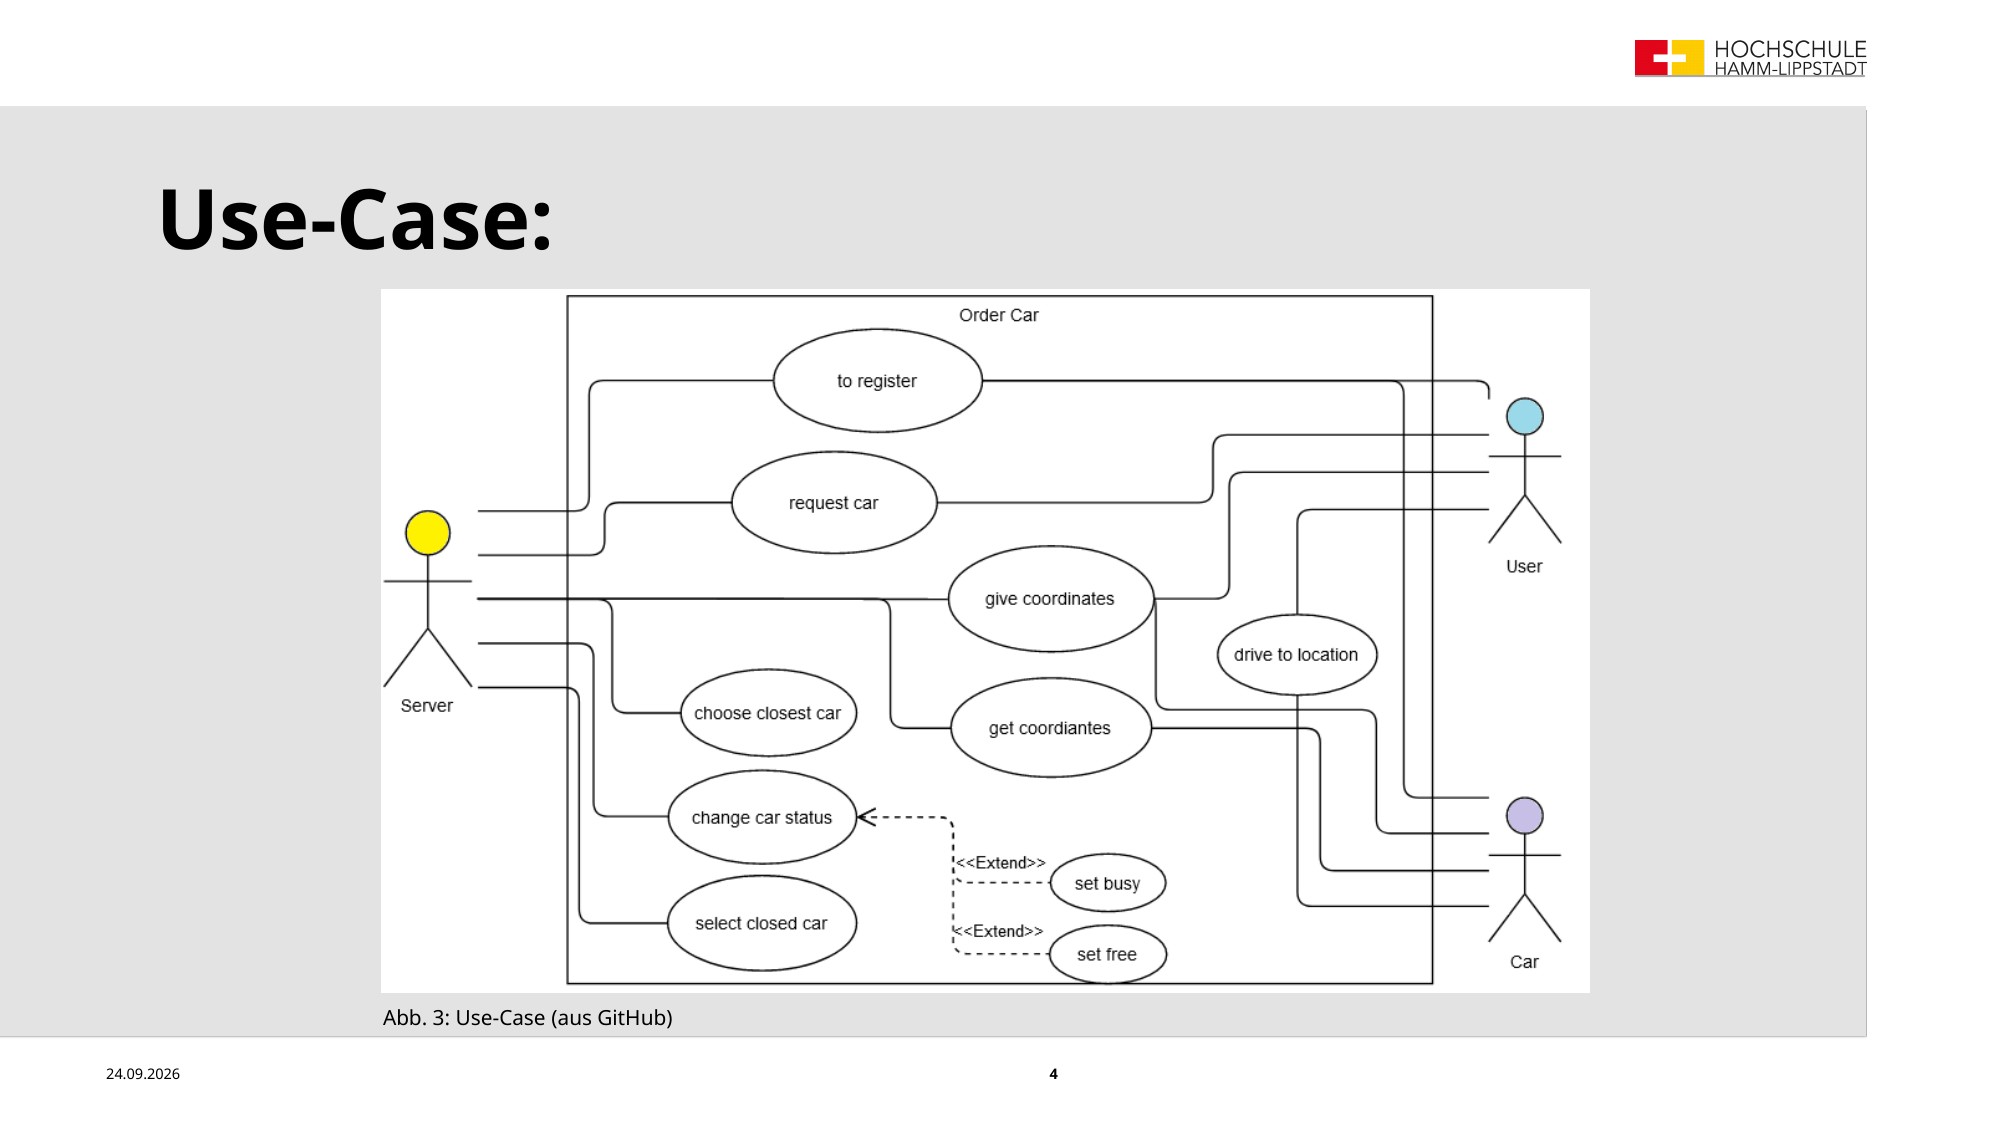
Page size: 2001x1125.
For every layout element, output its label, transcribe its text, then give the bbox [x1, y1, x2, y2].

text_box [1049, 1065, 1400, 1084]
text_box 11.07.2021 [106, 1065, 457, 1084]
picture [381, 289, 1590, 993]
text_box Abb. 3: Use-Case (aus GitHub) [368, 997, 659, 1038]
title Use-Case: [141, 122, 1821, 310]
